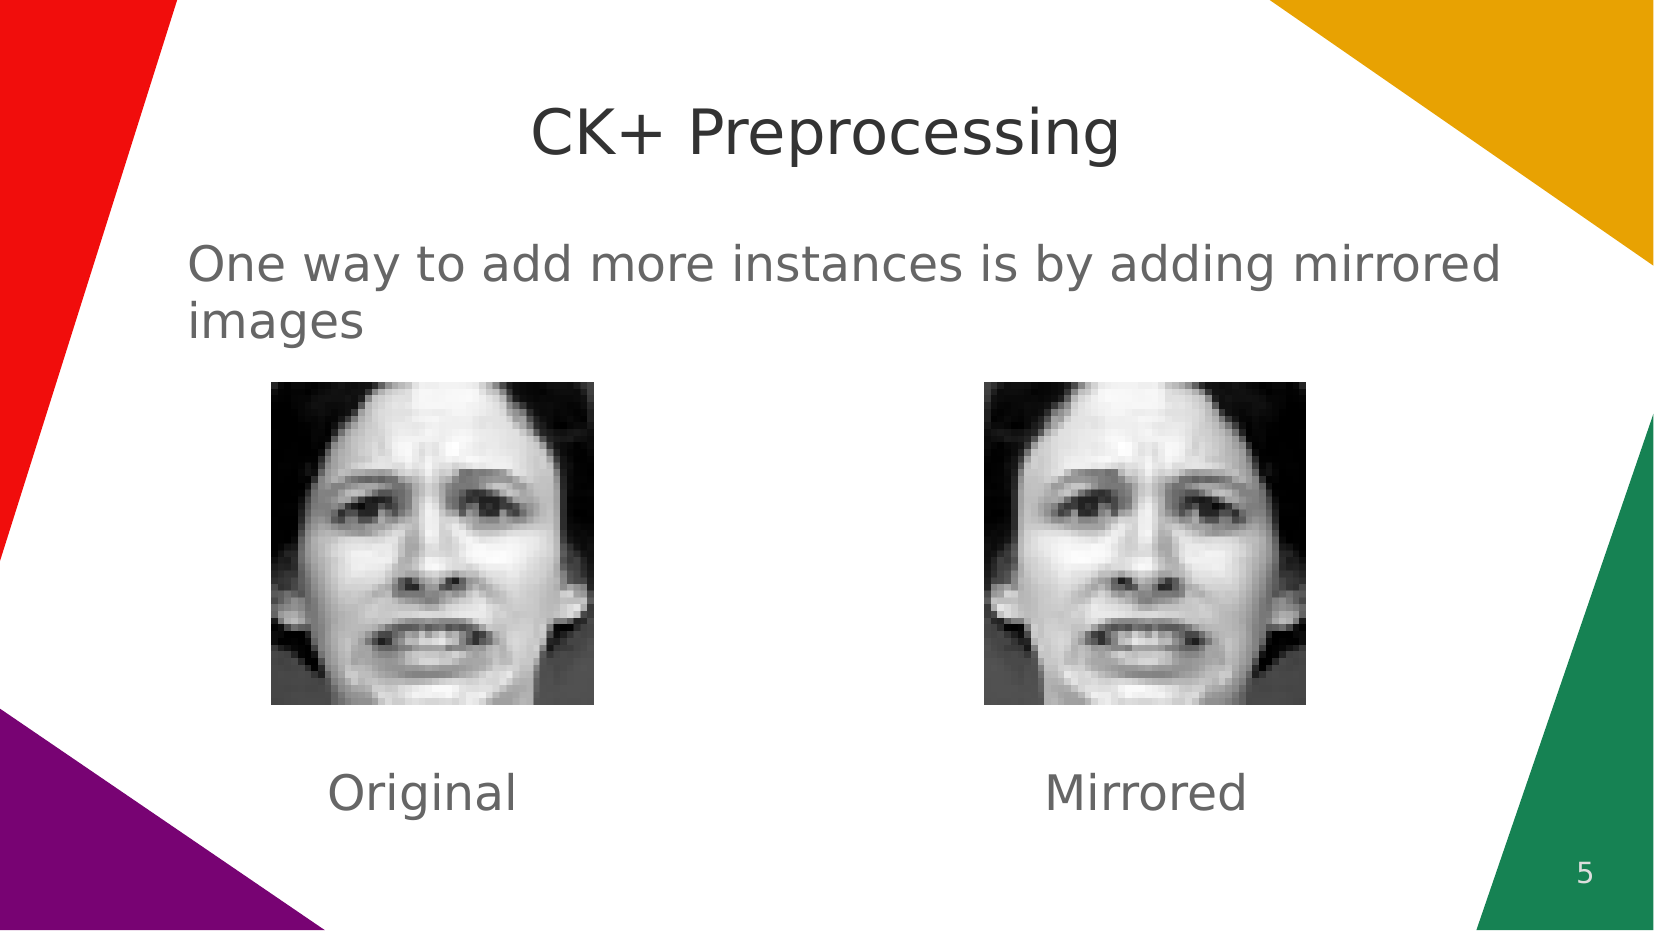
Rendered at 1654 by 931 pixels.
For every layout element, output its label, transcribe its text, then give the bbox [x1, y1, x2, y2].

list One way to add more instances is by adding mirrored images Original Mirrored [118, 236, 1536, 827]
picture [262, 374, 601, 713]
picture [975, 374, 1313, 713]
title CK+ Preprocessing [118, 59, 1536, 207]
